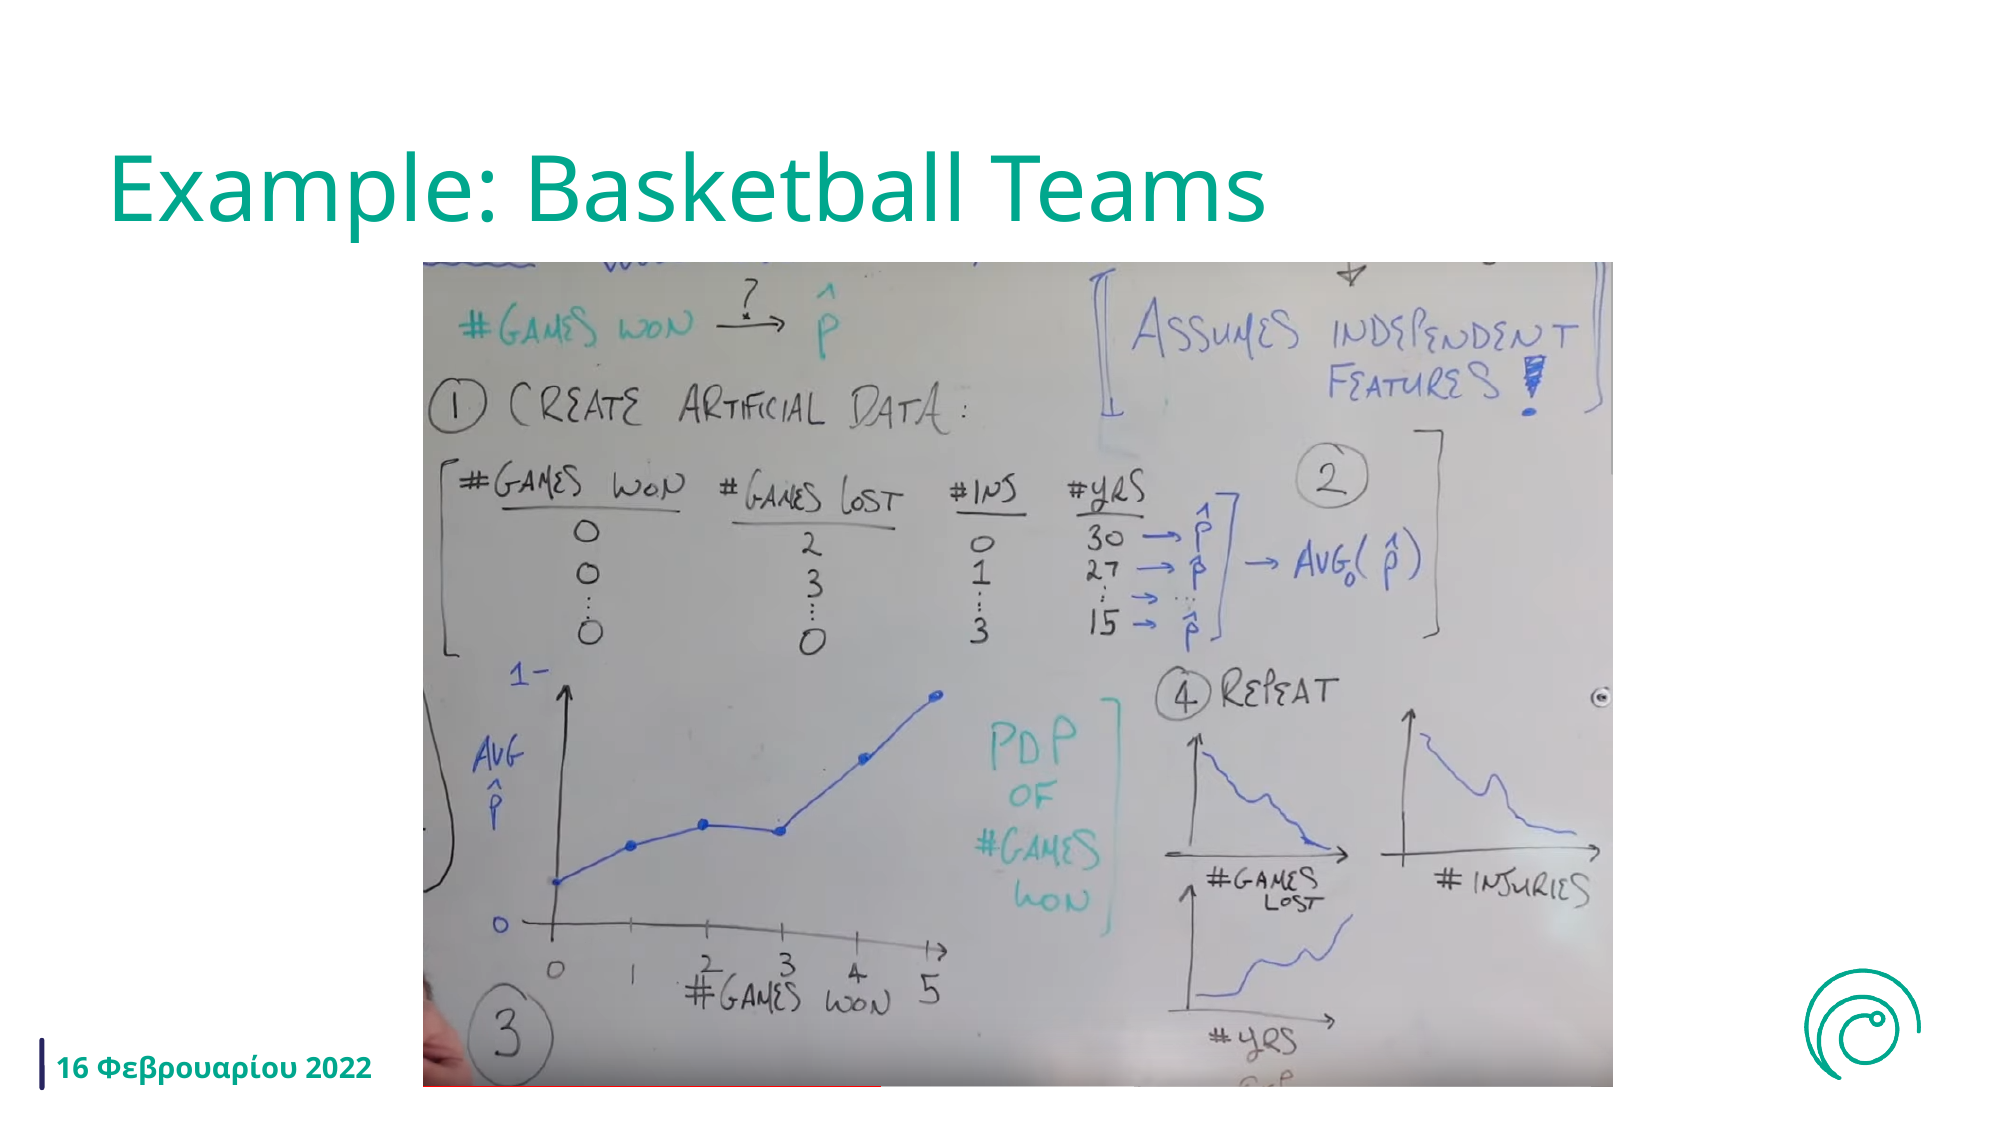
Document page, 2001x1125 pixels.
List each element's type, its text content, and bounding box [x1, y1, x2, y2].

picture [1804, 968, 1921, 1080]
picture [423, 262, 1613, 1087]
title Example: Basketball Teams [91, 82, 1876, 300]
